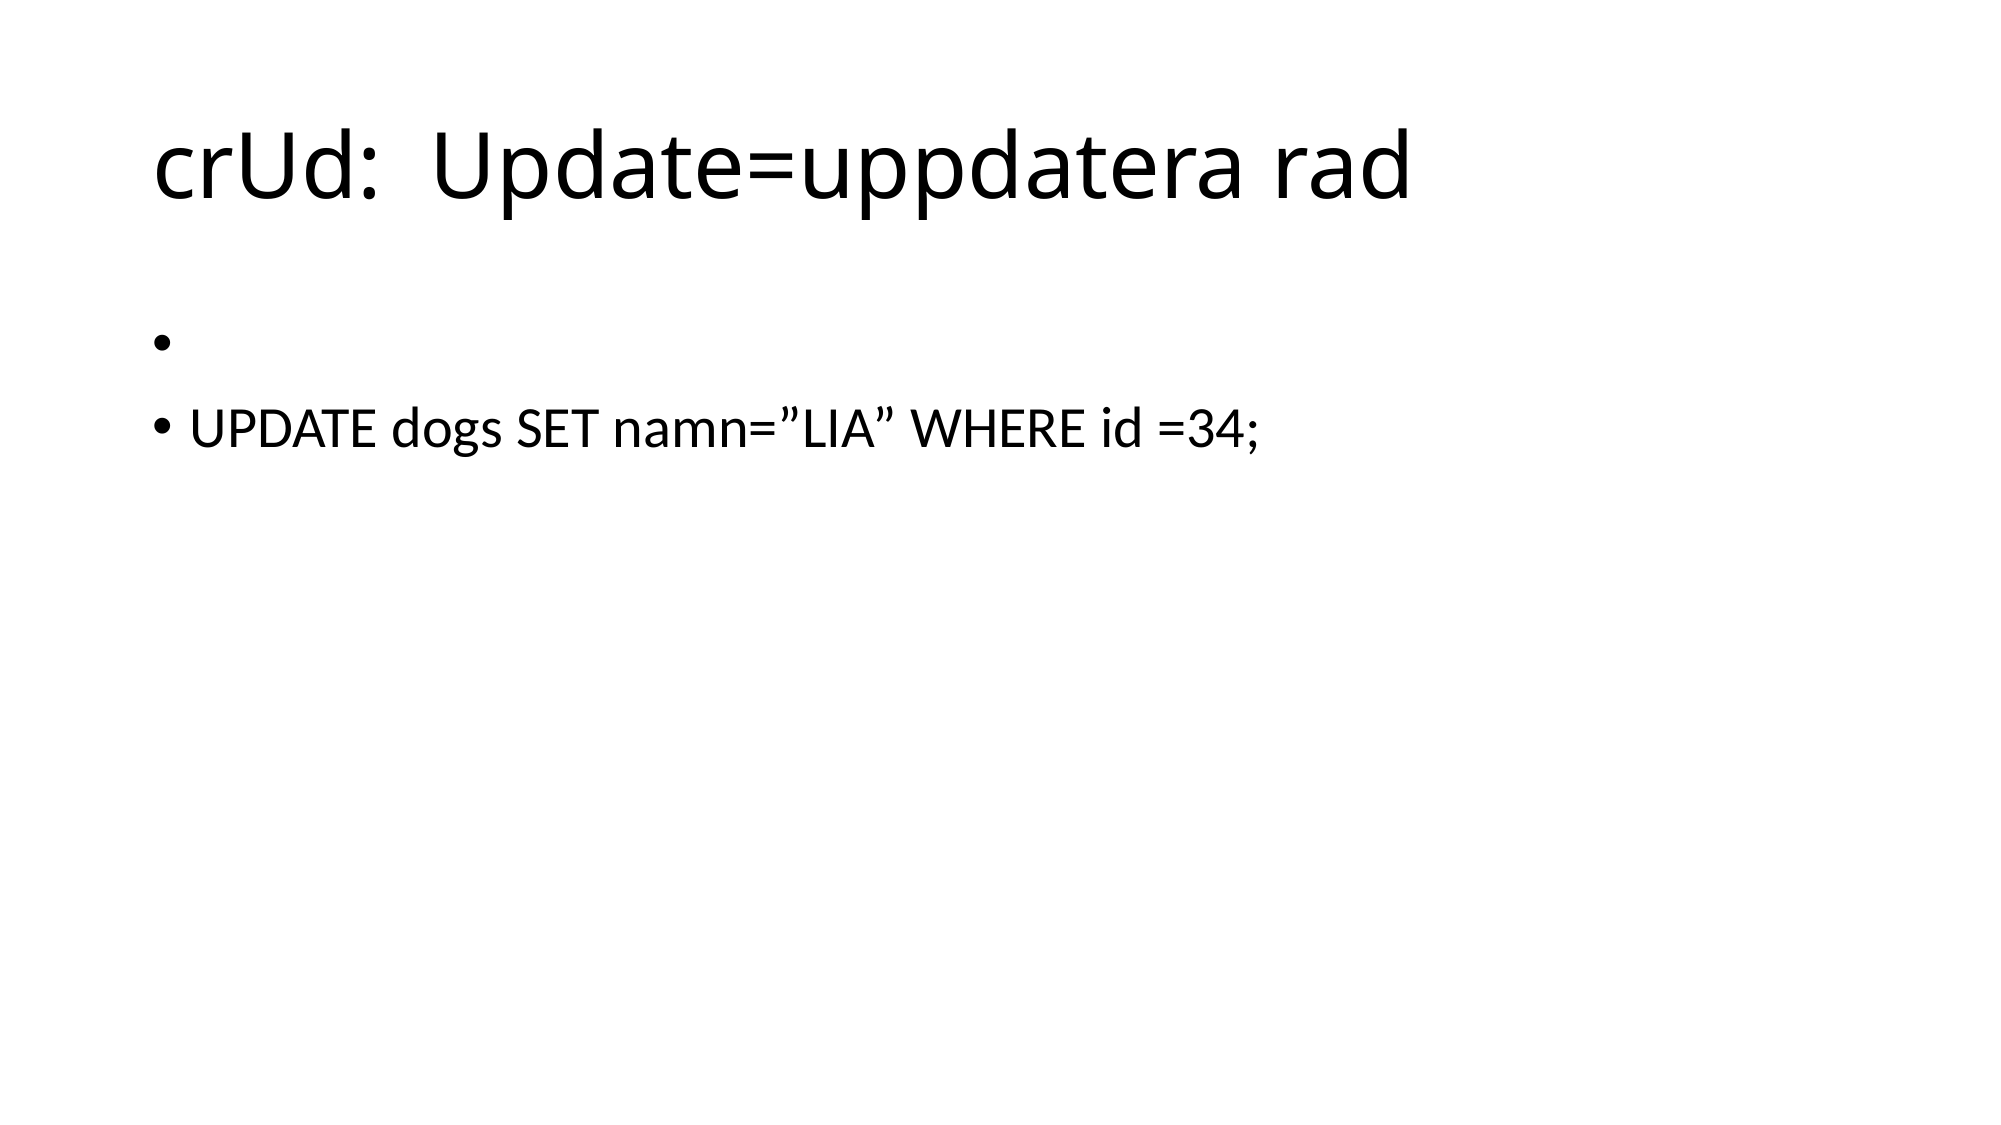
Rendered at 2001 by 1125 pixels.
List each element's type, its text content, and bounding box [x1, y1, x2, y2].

title crUd: Update=uppdatera rad [137, 59, 1863, 278]
list UPDATE dogs SET namn=”LIA” WHERE id =34; [137, 299, 1863, 1014]
